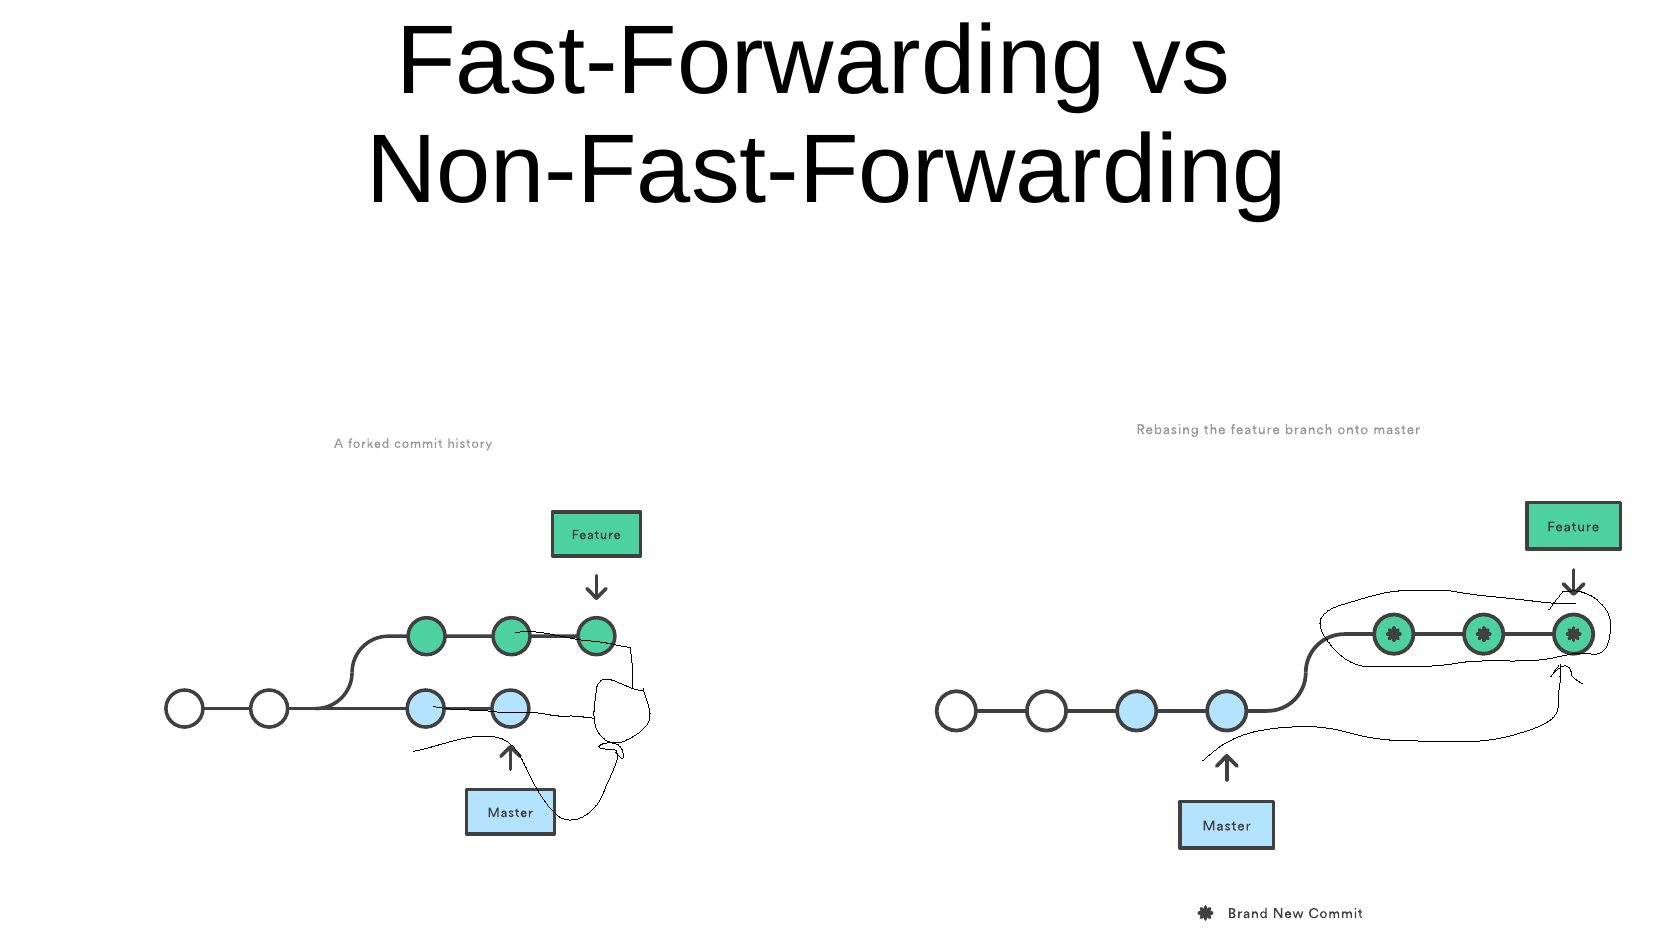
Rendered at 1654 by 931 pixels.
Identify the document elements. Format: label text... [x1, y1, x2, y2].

picture [903, 418, 1654, 931]
title Fast-Forwarding vs Non-Fast-Forwarding [82, 5, 1571, 224]
picture [60, 435, 767, 841]
